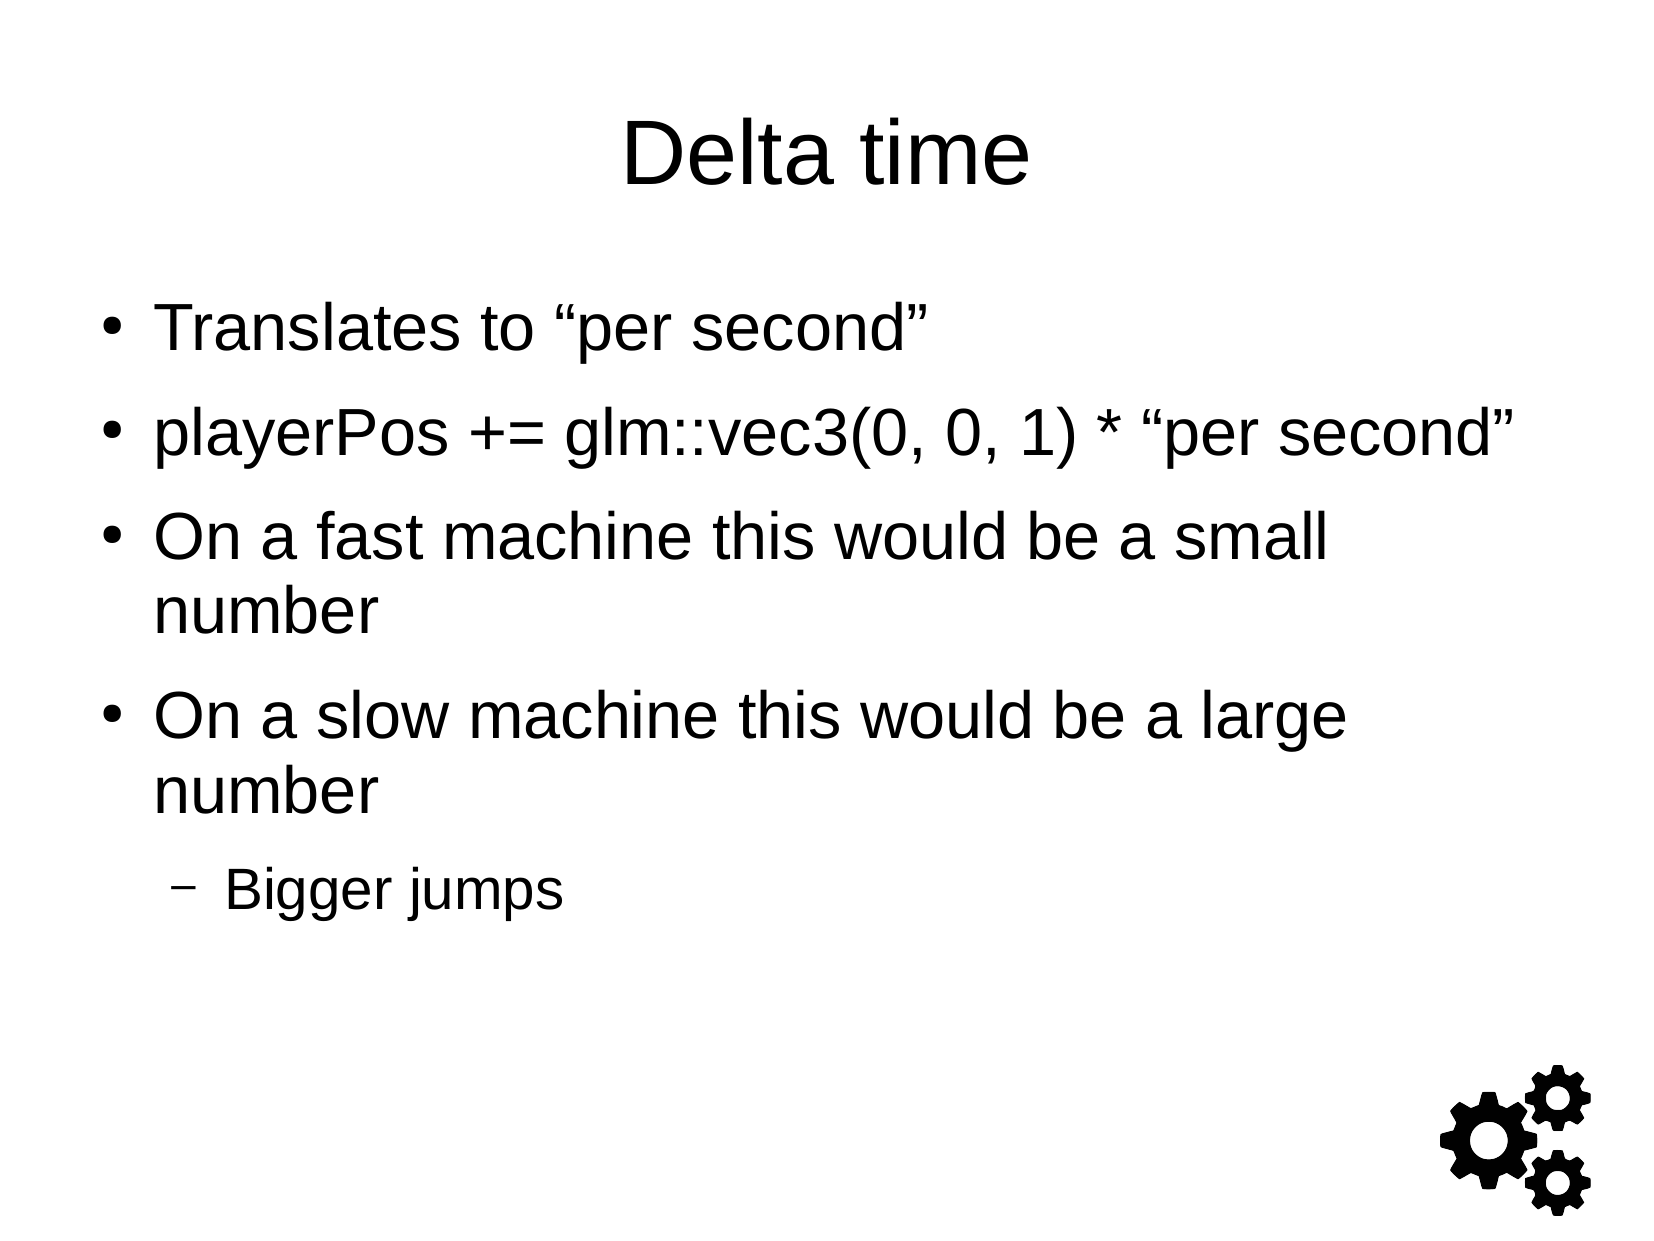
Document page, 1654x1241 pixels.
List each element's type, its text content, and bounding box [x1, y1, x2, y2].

title Delta time [82, 49, 1571, 257]
picture [1440, 1065, 1591, 1216]
list Translates to “per second” playerPos += glm::vec3(0, 0, 1) * “per second” On a fast machine this would be a small number On a slow machine this would be a large number Bigger jumps [82, 290, 1571, 1010]
